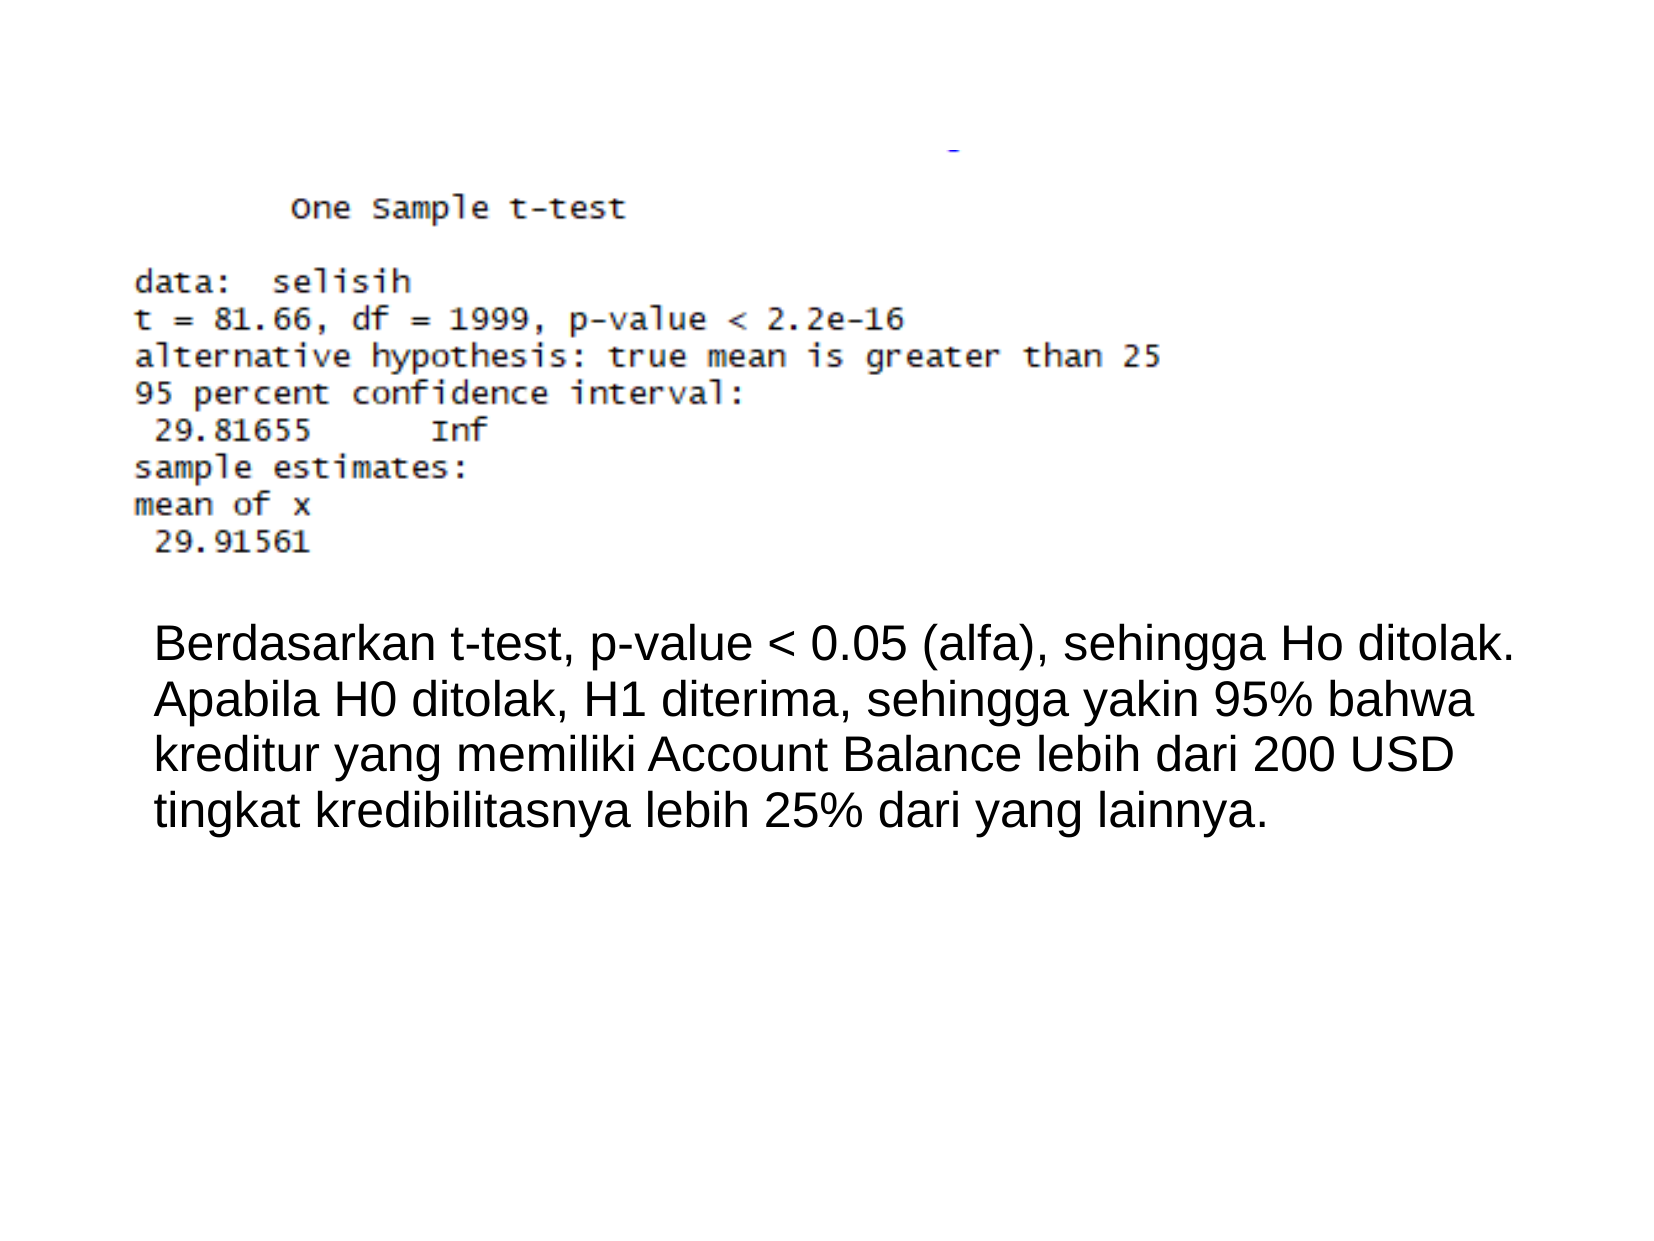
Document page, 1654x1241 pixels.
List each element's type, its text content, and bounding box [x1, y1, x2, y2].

list Berdasarkan t-test, p-value < 0.05 (alfa), sehingga Ho ditolak. Apabila H0 ditolak, H1 diterima, sehingga yakin 95% bahwa kreditur yang memiliki Account Balance lebih dari 200 USD tingkat kredibilitasnya lebih 25% dari yang lainnya. [82, 615, 1571, 1109]
picture [120, 150, 1234, 601]
